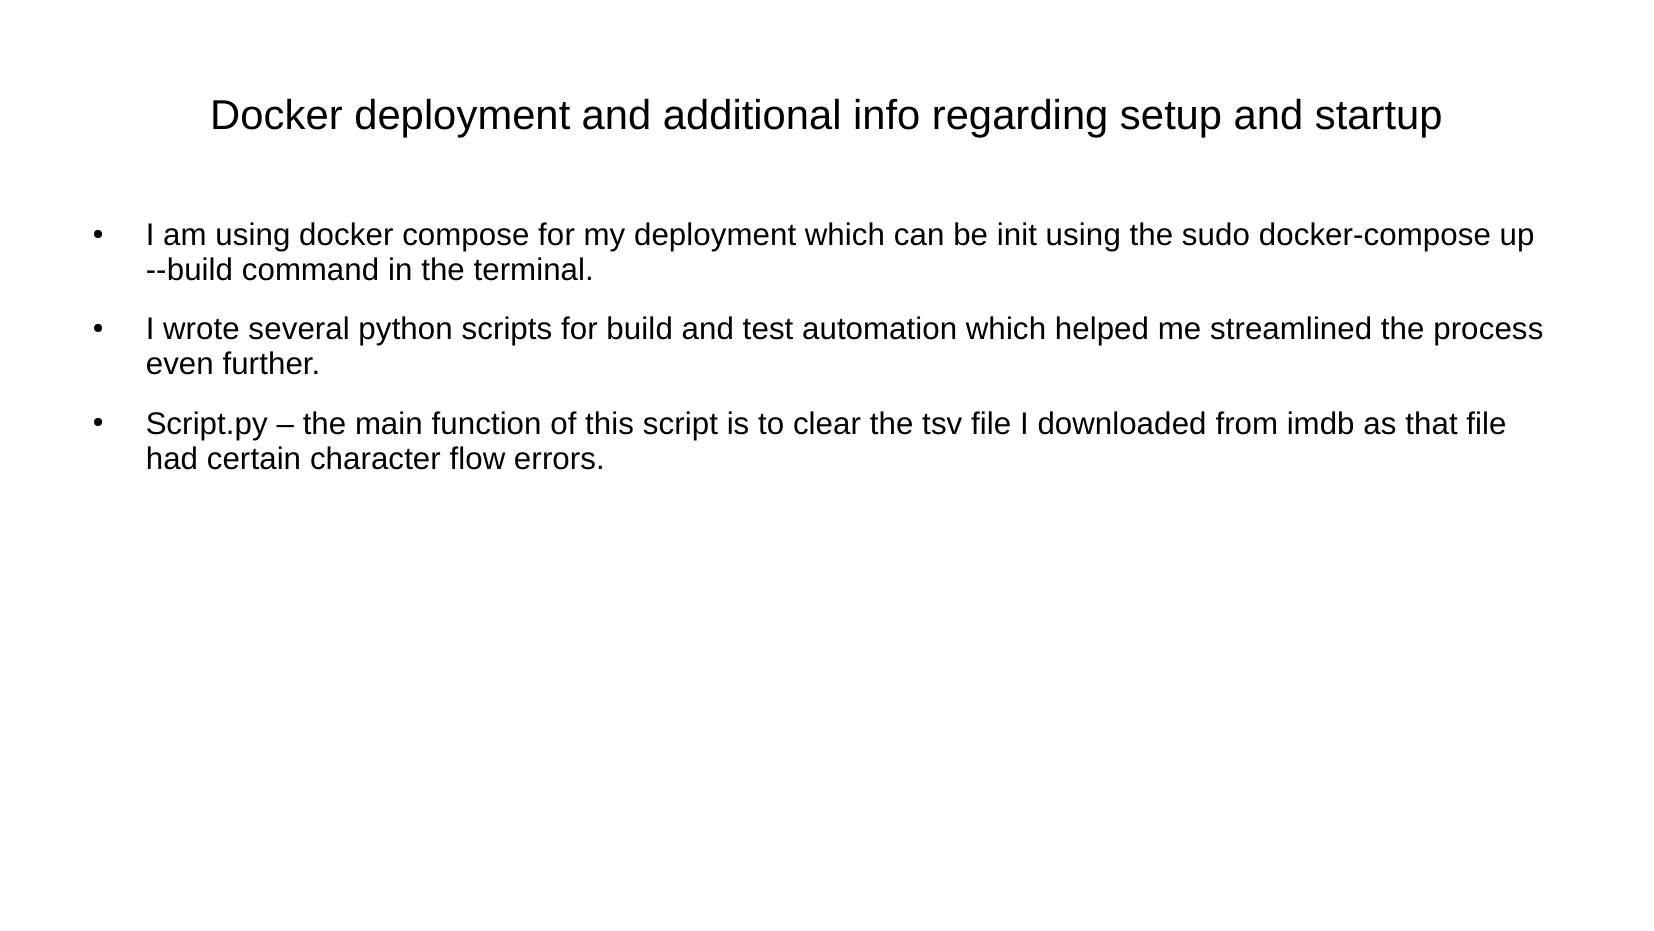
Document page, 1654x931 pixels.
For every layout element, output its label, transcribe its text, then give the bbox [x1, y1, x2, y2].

title Docker deployment and additional info regarding setup and startup [82, 37, 1571, 193]
list I am using docker compose for my deployment which can be init using the sudo docker-compose up --build command in the terminal. I wrote several python scripts for build and test automation which helped me streamlined the process even further. Script.py – the main function of this script is to clear the tsv file I downloaded from imdb as that file had certain character flow errors. [75, 217, 1564, 758]
